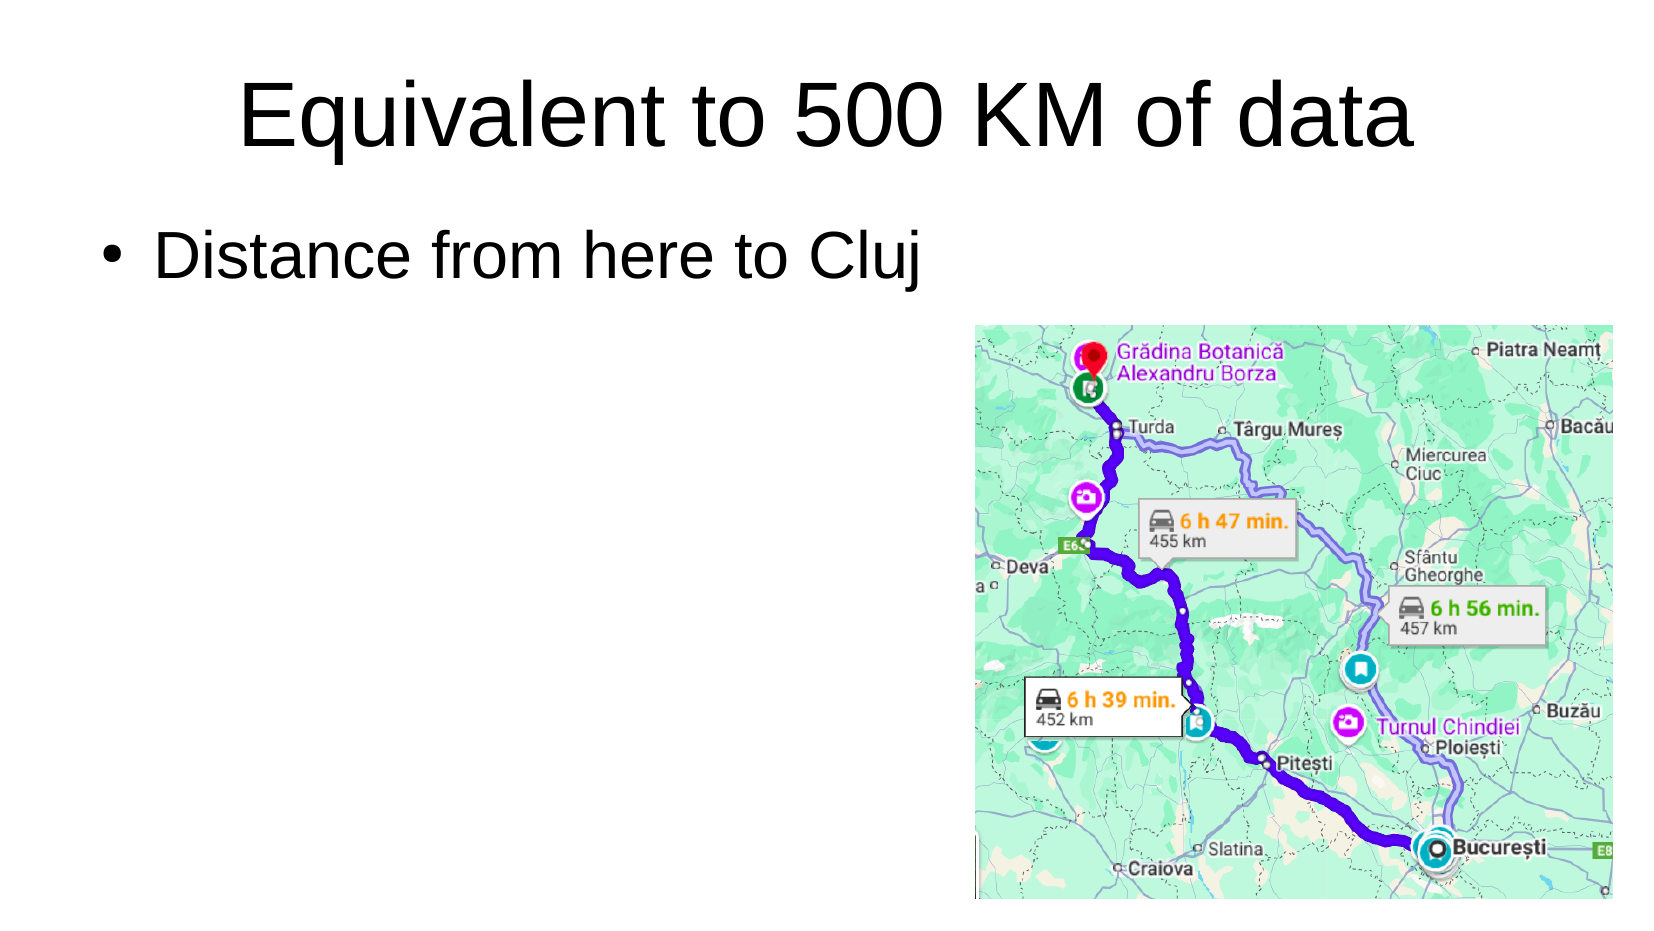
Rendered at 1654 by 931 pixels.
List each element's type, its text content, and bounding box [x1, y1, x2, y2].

title Equivalent to 500 KM of data [82, 37, 1571, 193]
list Distance from here to Cluj [82, 217, 1571, 758]
picture [975, 325, 1613, 899]
